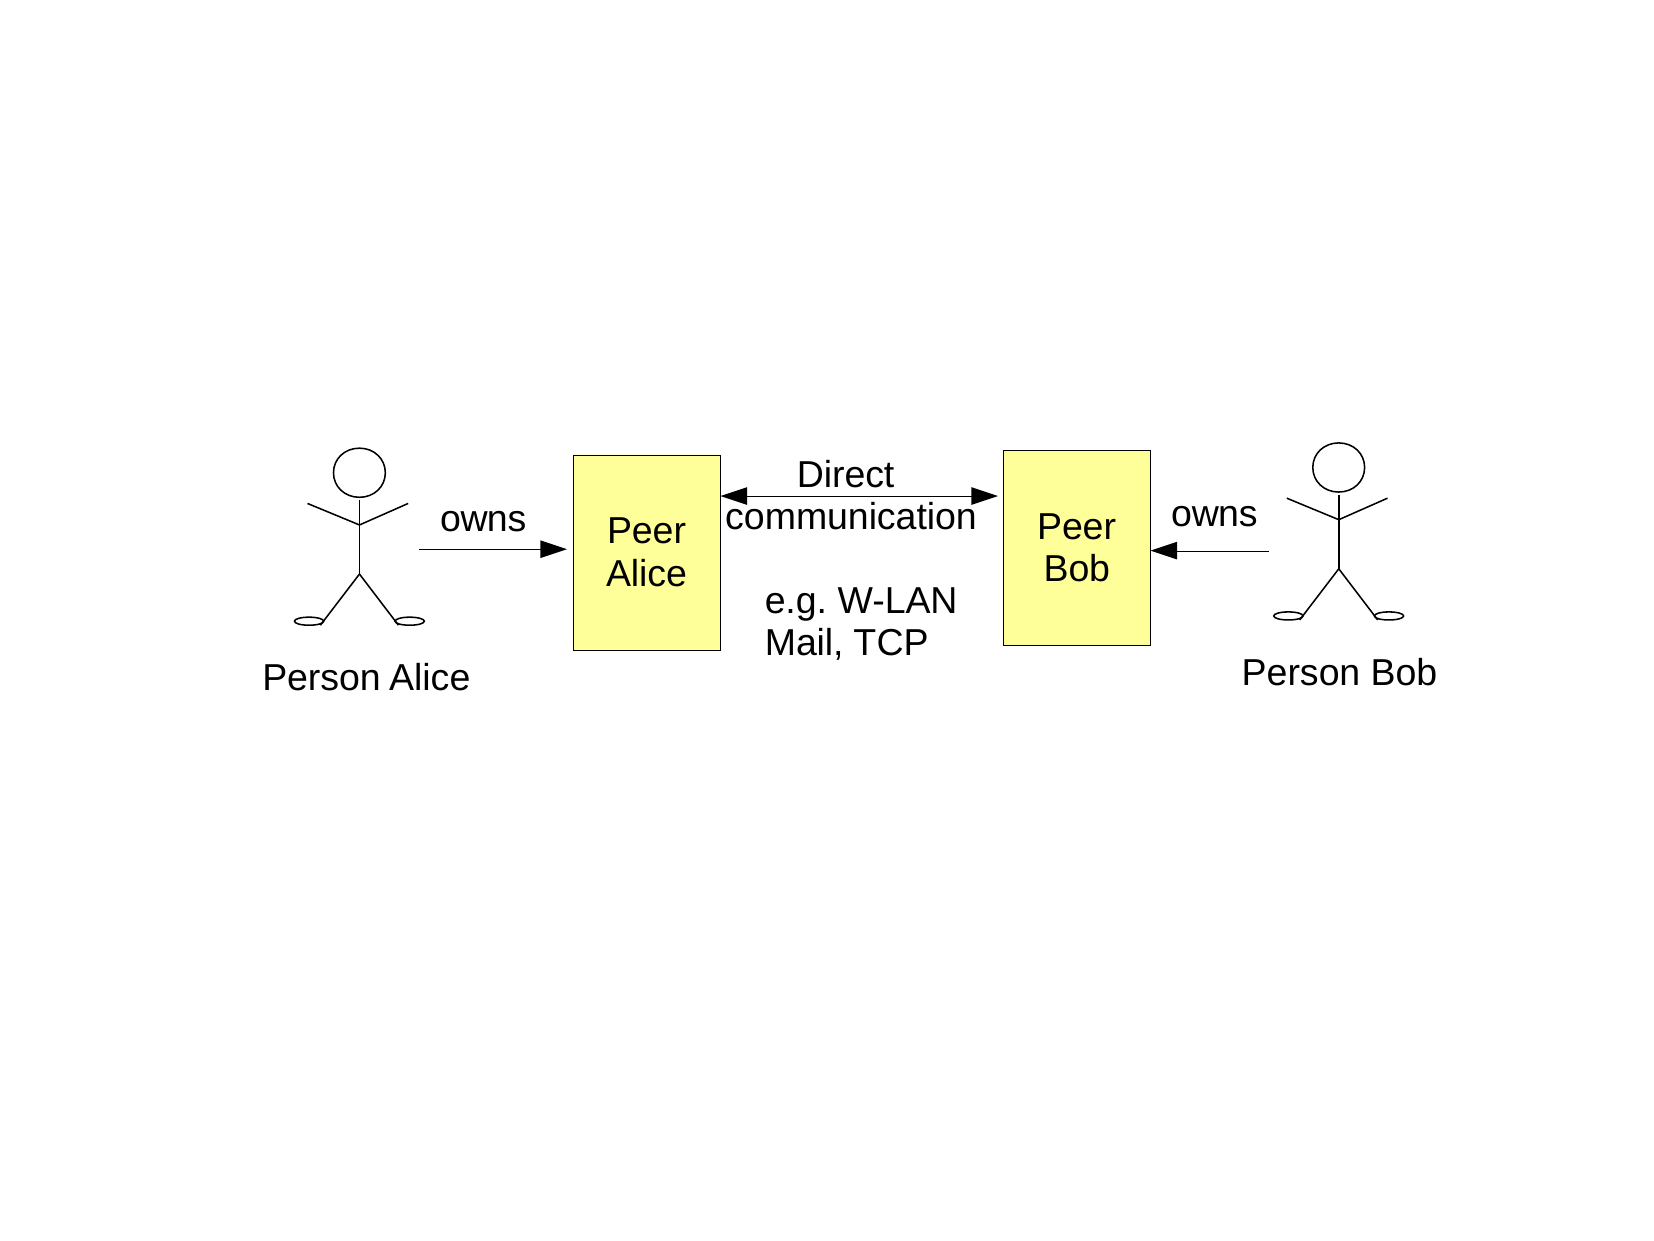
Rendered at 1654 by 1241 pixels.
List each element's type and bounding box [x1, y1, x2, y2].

picture [247, 442, 1453, 707]
